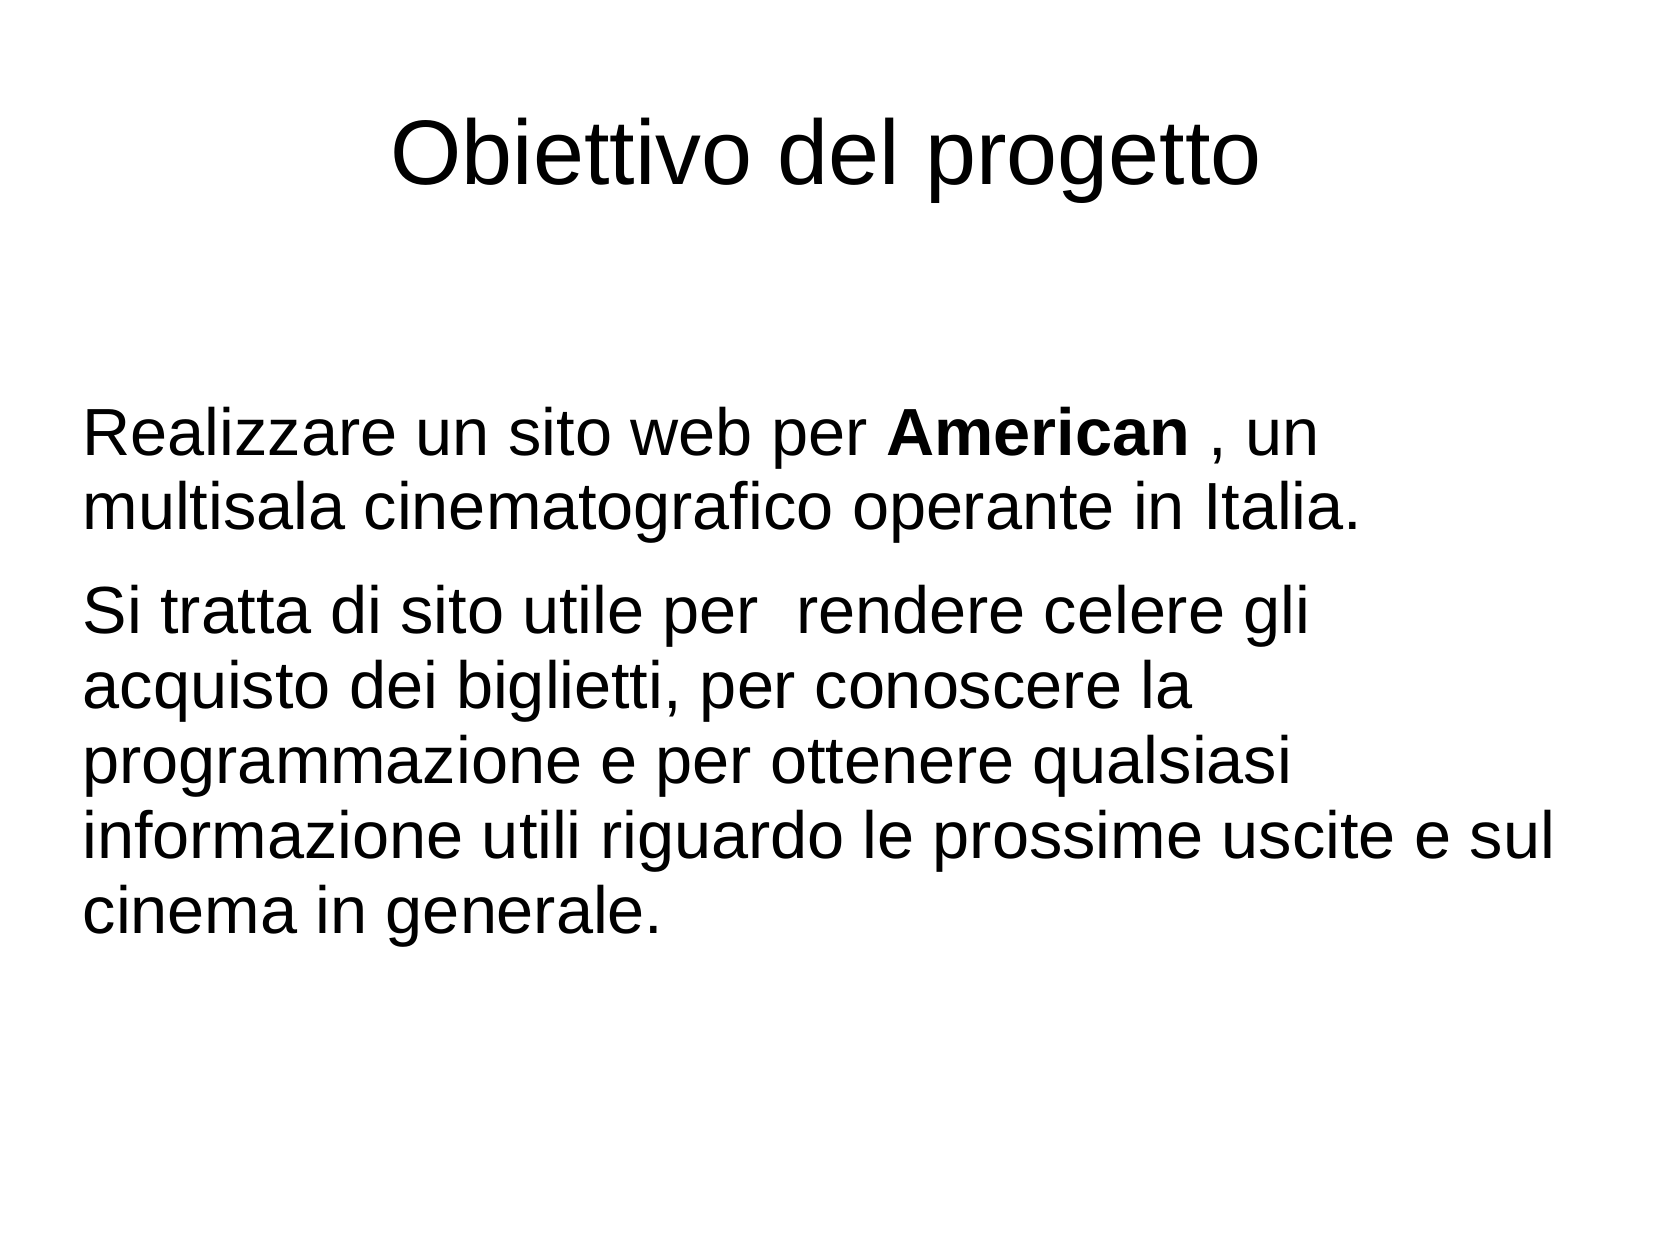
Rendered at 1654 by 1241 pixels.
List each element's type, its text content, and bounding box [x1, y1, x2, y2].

list Realizzare un sito web per American , un multisala cinematografico operante in Italia. Si tratta di sito utile per rendere celere gli acquisto dei biglietti, per conoscere la programmazione e per ottenere qualsiasi informazione utili riguardo le prossime uscite e sul cinema in generale. [82, 290, 1571, 1010]
title Obiettivo del progetto [82, 49, 1571, 257]
